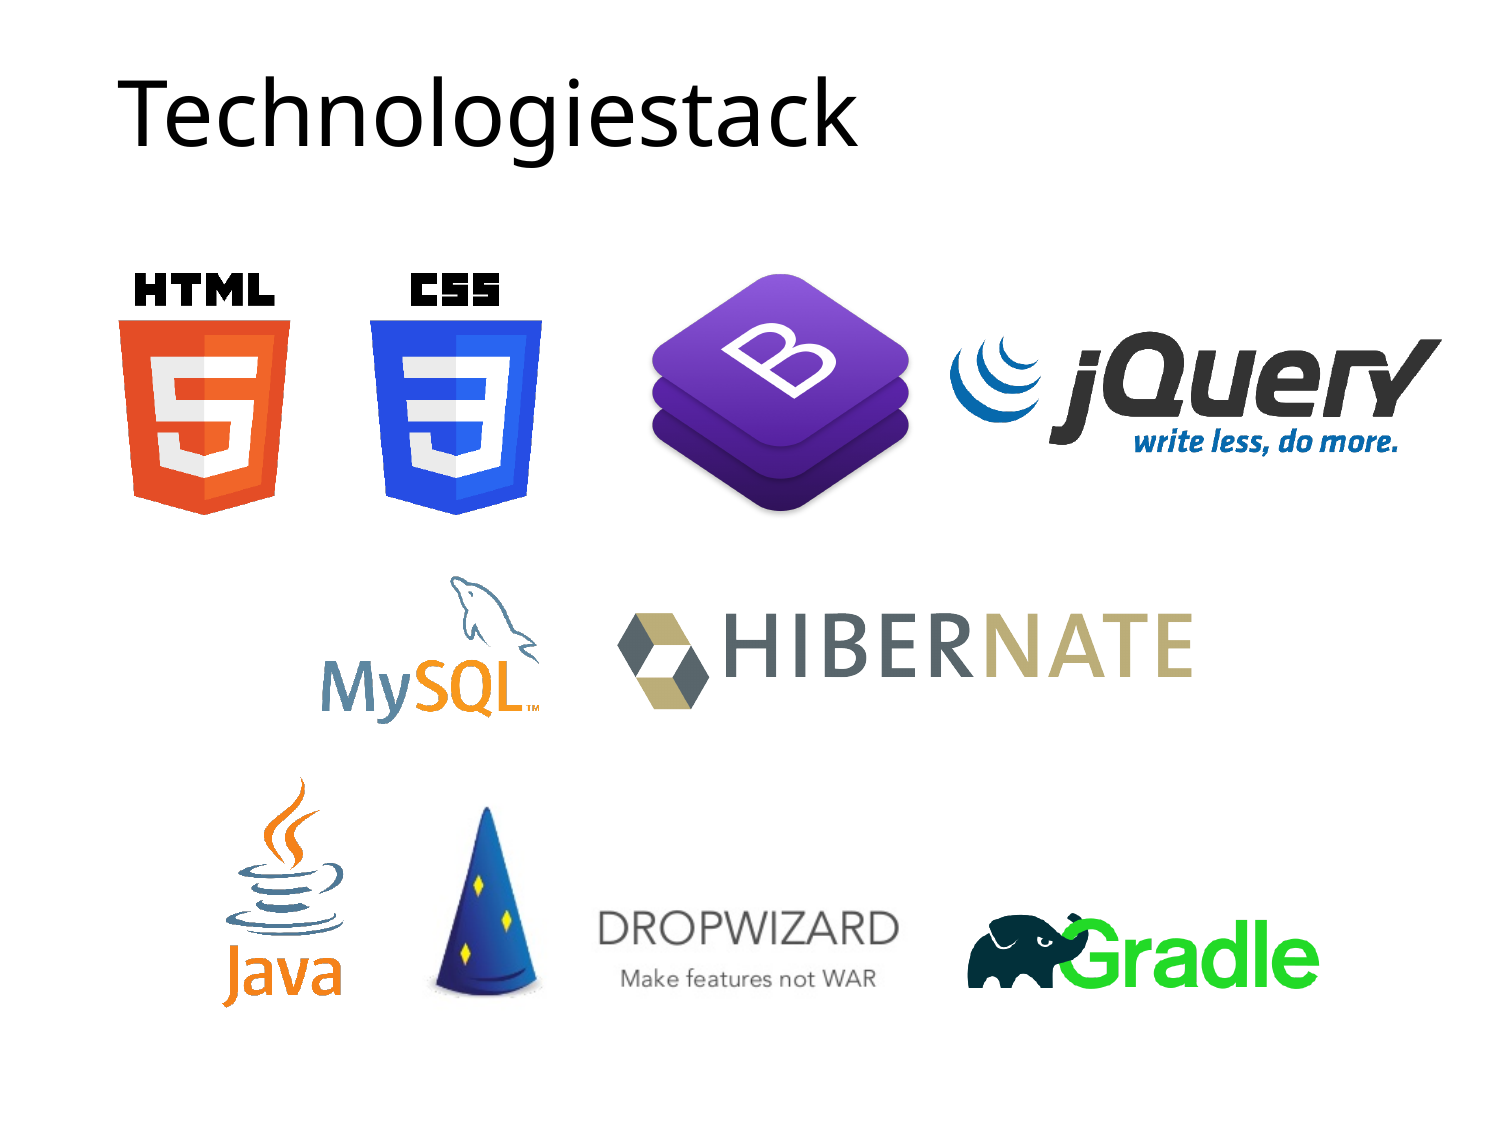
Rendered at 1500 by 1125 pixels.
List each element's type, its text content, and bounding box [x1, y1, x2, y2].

title Technologiestack [103, 59, 1397, 278]
picture [279, 537, 1220, 752]
picture [396, 793, 1336, 1047]
picture [222, 777, 347, 1011]
picture [370, 273, 542, 515]
picture [83, 273, 325, 515]
picture [630, 267, 931, 520]
picture [950, 331, 1442, 457]
